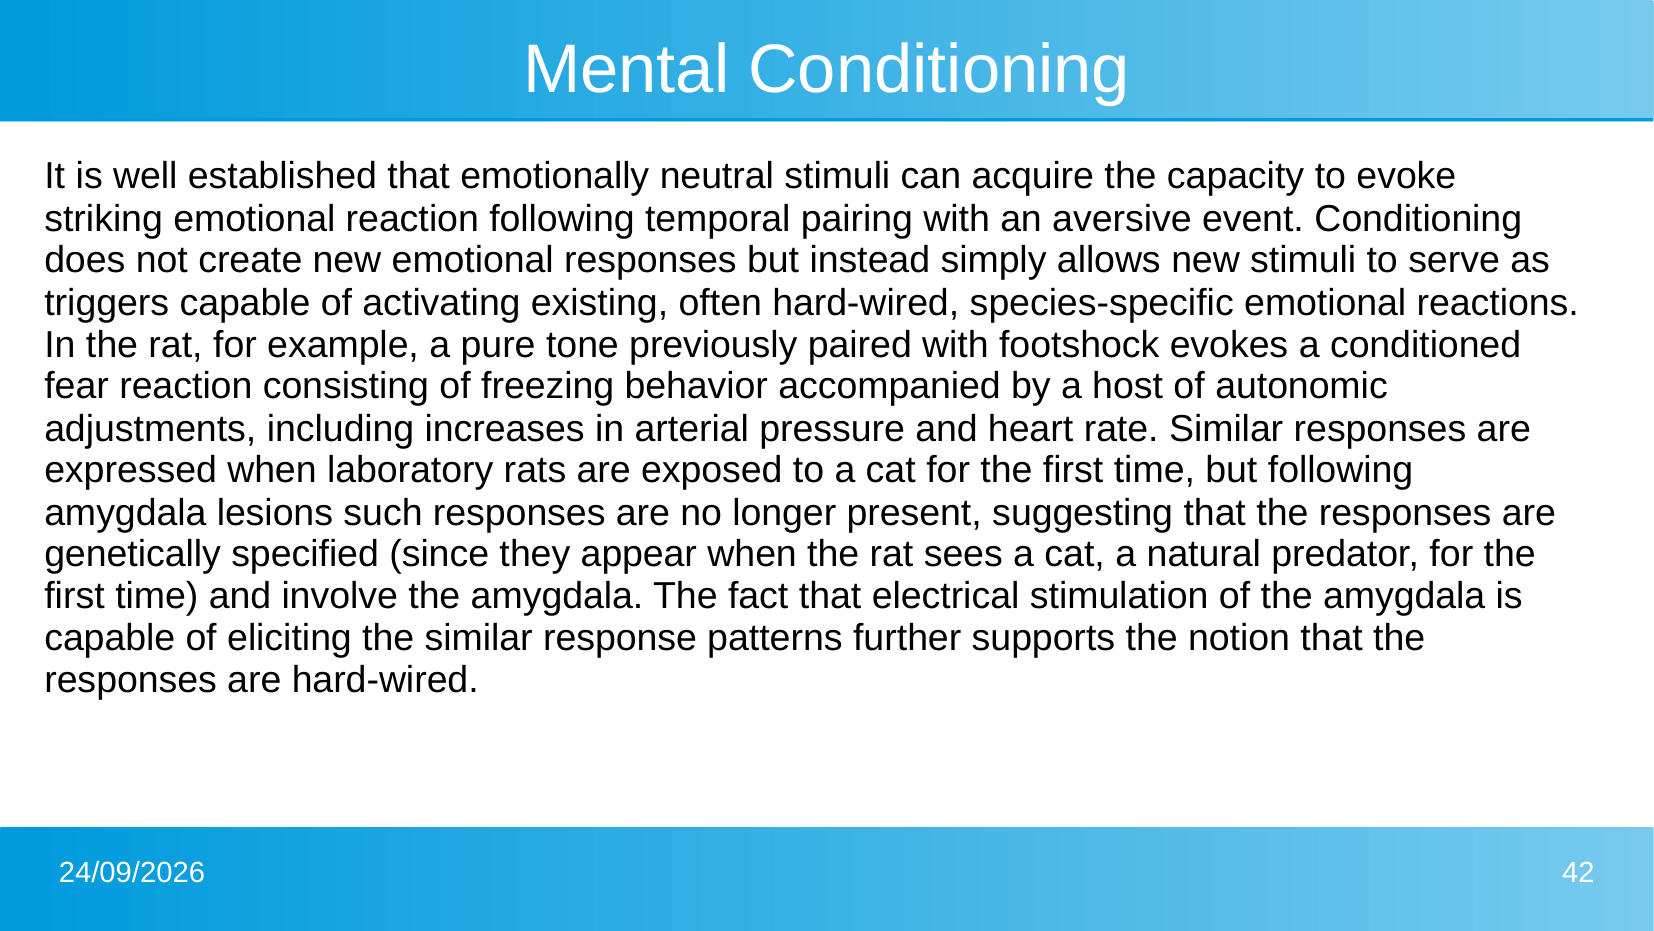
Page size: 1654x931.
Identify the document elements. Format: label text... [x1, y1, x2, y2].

title Mental Conditioning [59, 29, 1595, 108]
text_box It is well established that emotionally neutral stimuli can acquire the capacity to evoke striking emotional reaction following temporal pairing with an aversive event. Conditioning does not create new emotional responses but instead simply allows new stimuli to serve as triggers capable of activating existing, often hard-wired, species-specific emotional reactions. In the rat, for example, a pure tone previously paired with footshock evokes a conditioned fear reaction consisting of freezing behavior accompanied by a host of autonomic adjustments, including increases in arterial pressure and heart rate. Similar responses are expressed when laboratory rats are exposed to a cat for the first time, but following amygdala lesions such responses are no longer present, suggesting that the responses are genetically specified (since they appear when the rat sees a cat, a natural predator, for the first time) and involve the amygdala. The fact that electrical stimulation of the amygdala is capable of eliciting the similar response patterns further supports the notion that the responses are hard-wired. [29, 147, 1595, 709]
